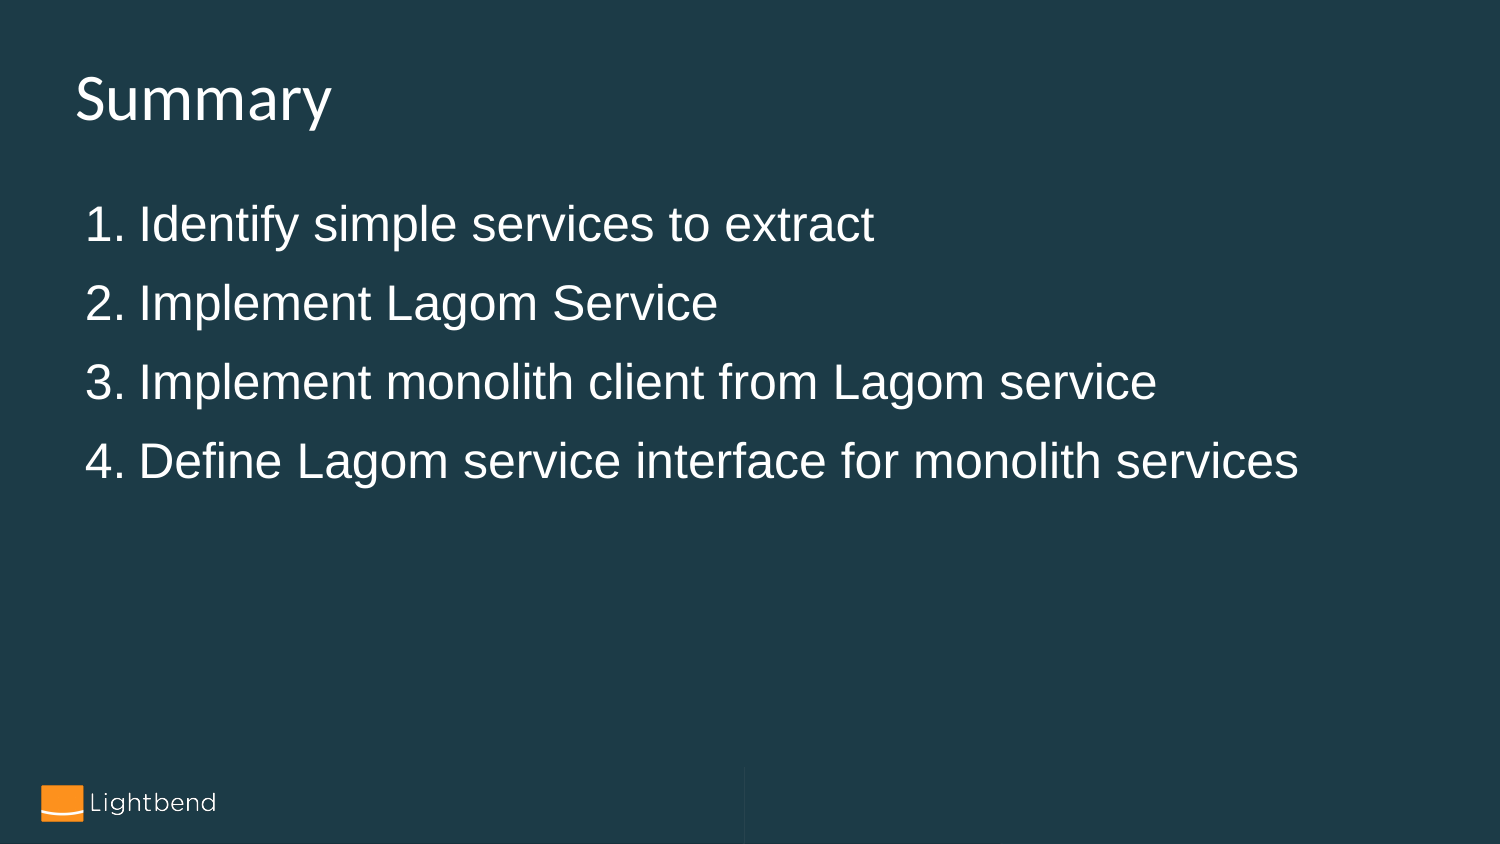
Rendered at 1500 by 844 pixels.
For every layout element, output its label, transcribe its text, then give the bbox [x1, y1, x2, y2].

list Identify simple services to extract Implement Lagom Service Implement monolith client from Lagom service Define Lagom service interface for monolith services [67, 195, 1418, 686]
title Summary [75, 33, 1425, 175]
picture [41, 785, 215, 822]
